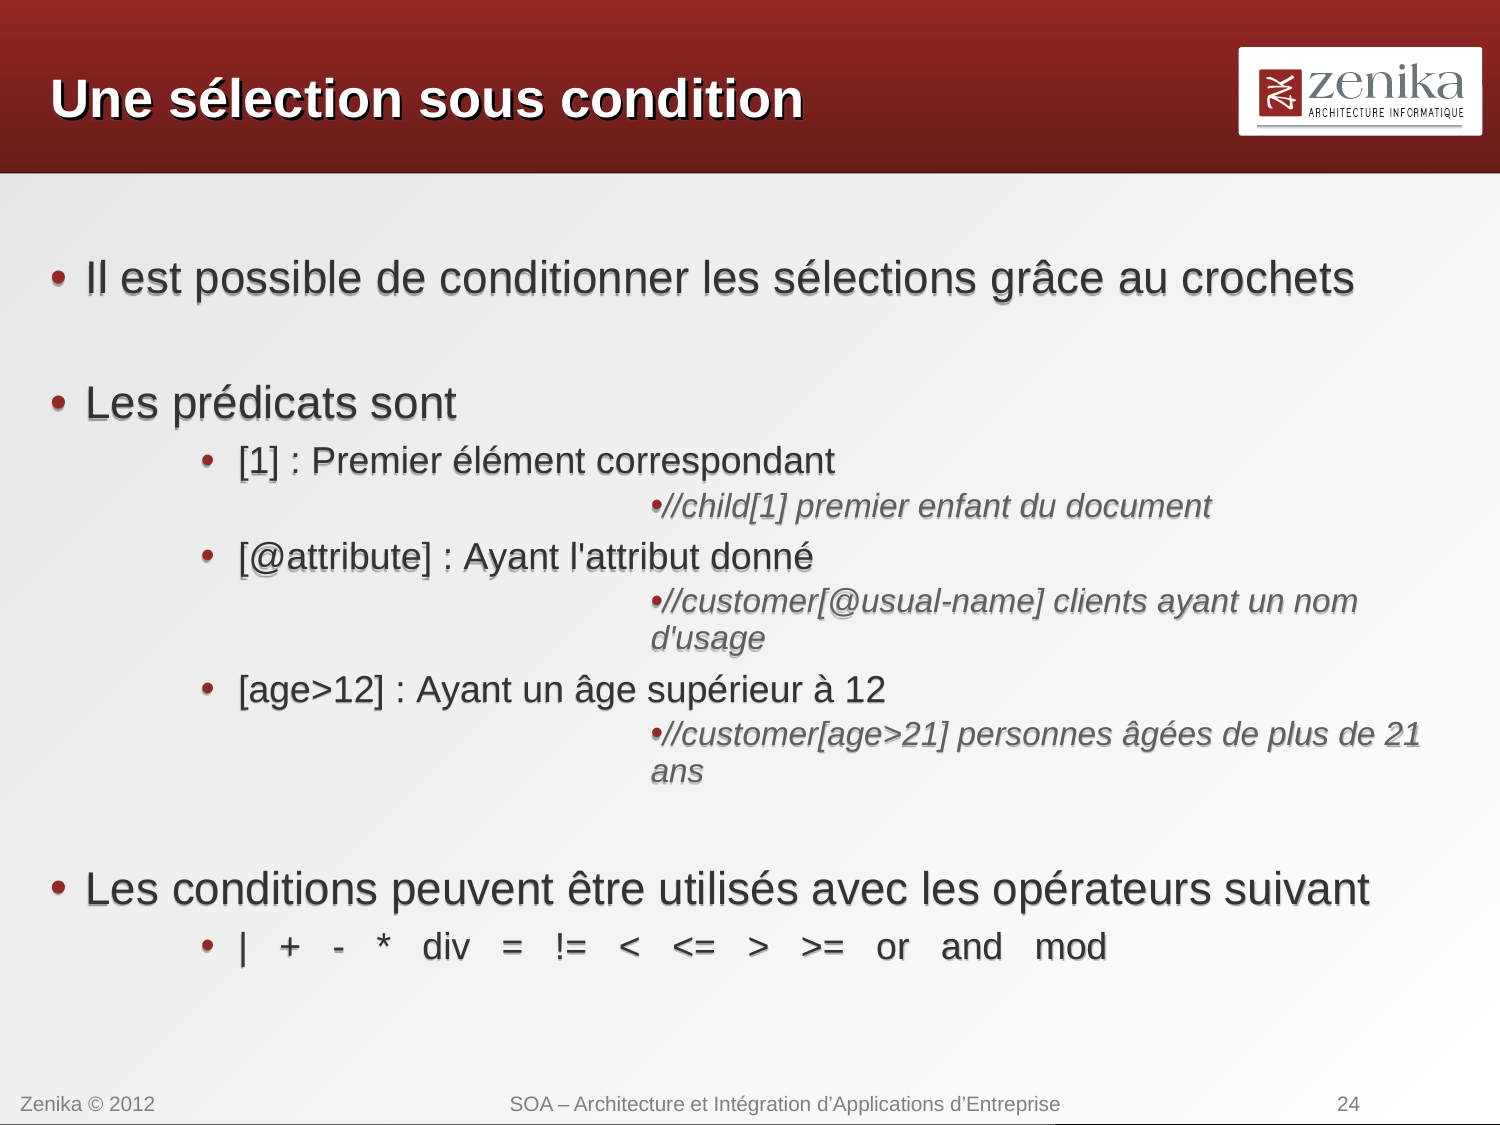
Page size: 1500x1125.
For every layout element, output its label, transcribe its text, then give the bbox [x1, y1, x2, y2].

list Il est possible de conditionner les sélections grâce au crochets Les prédicats sont [1] : Premier élément correspondant //child[1] premier enfant du document [@attribute] : Ayant l'attribut donné //customer[@usual-name] clients ayant un nom d'usage [age>12] : Ayant un âge supérieur à 12 //customer[age>21] personnes âgées de plus de 21 ans Les conditions peuvent être utilisés avec les opérateurs suivant | + - * div = != < <= > >= or and mod [50, 249, 1435, 1079]
title Une sélection sous condition [50, 15, 1206, 180]
